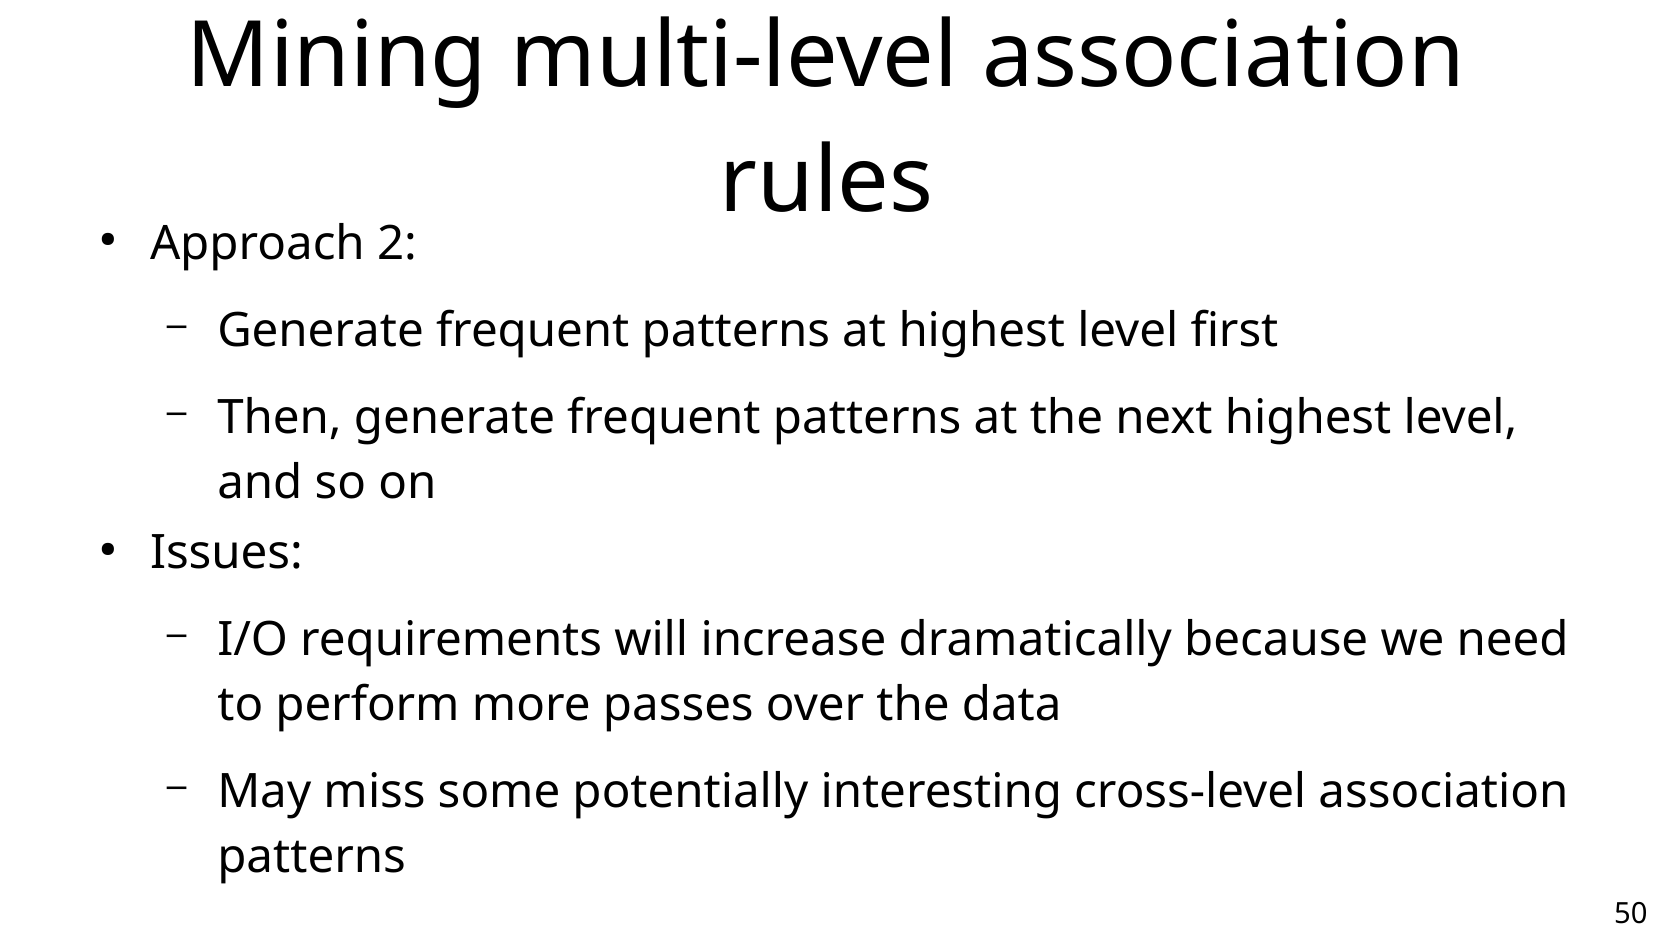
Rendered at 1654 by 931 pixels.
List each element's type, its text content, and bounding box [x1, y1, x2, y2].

list Approach 2: Generate frequent patterns at highest level first Then, generate frequent patterns at the next highest level, and so on Issues: I/O requirements will increase dramatically because we need to perform more passes over the data May miss some potentially interesting cross-level association patterns [82, 208, 1571, 892]
title Mining multi-level association rules [82, 1, 1571, 208]
